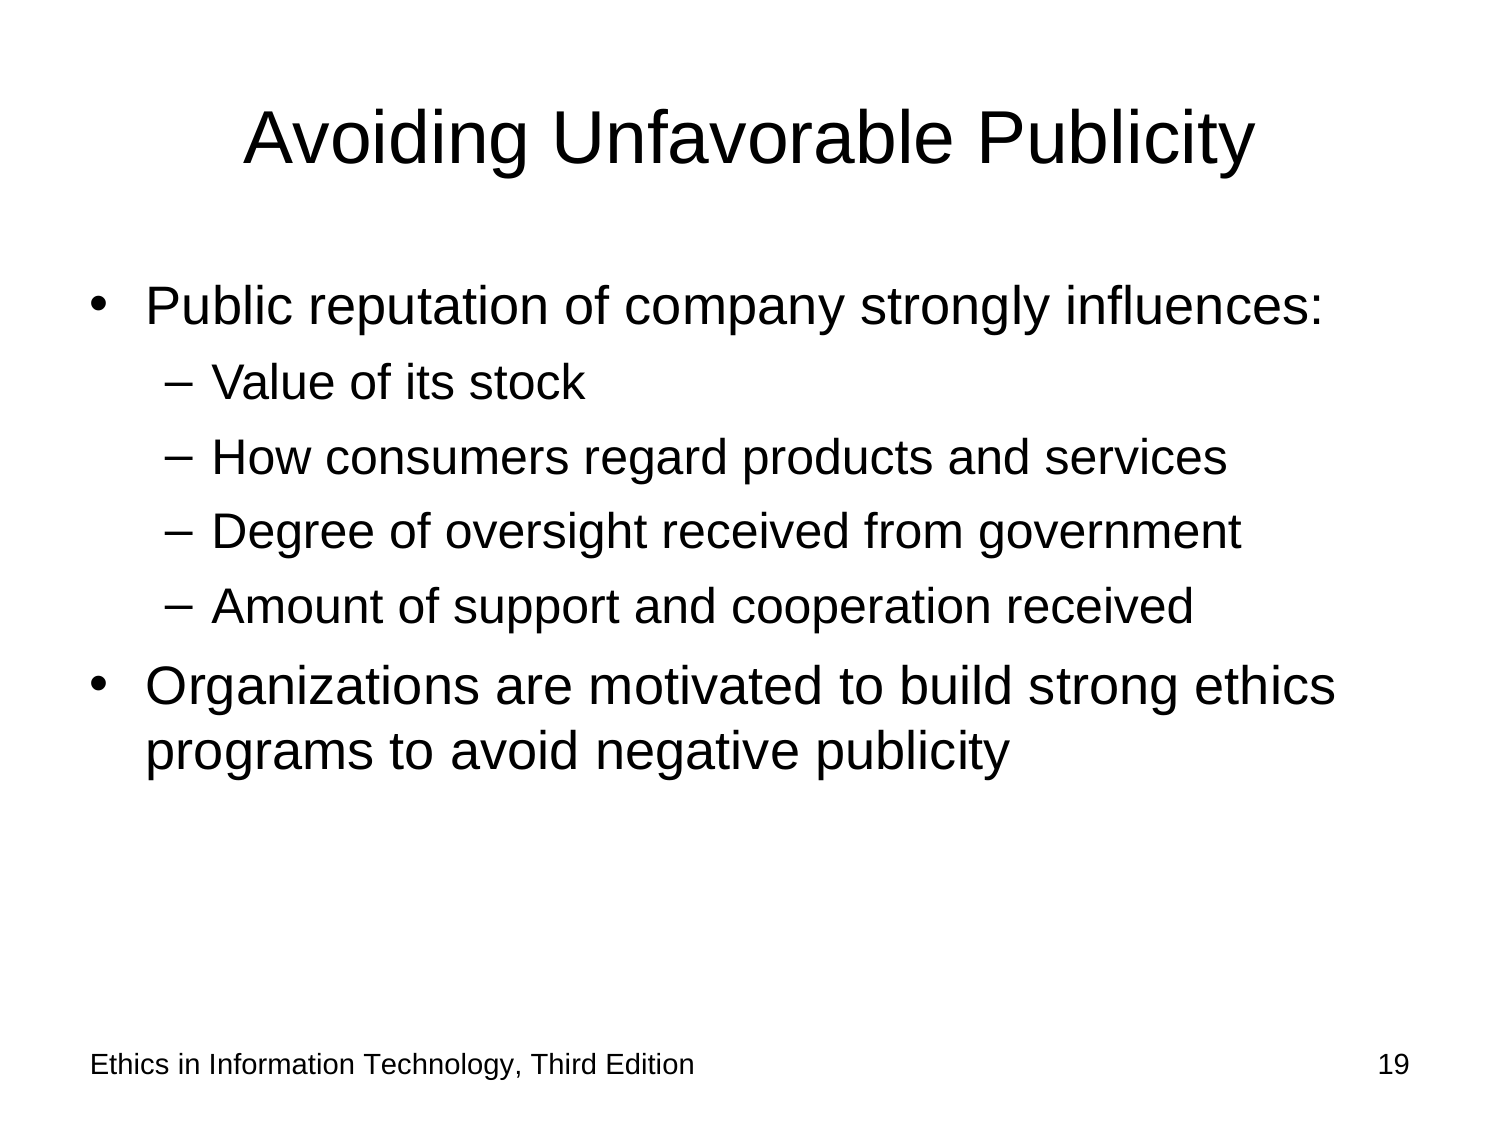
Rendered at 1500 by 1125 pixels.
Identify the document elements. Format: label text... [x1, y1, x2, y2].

list Public reputation of company strongly influences: Value of its stock How consumers regard products and services Degree of oversight received from government Amount of support and cooperation received Organizations are motivated to build strong ethics programs to avoid negative publicity [75, 262, 1425, 1005]
text_box Ethics in Information Technology, Third Edition [74, 1037, 1074, 1103]
text_box <number> [1074, 1037, 1425, 1103]
title Avoiding Unfavorable Publicity [75, 45, 1425, 233]
